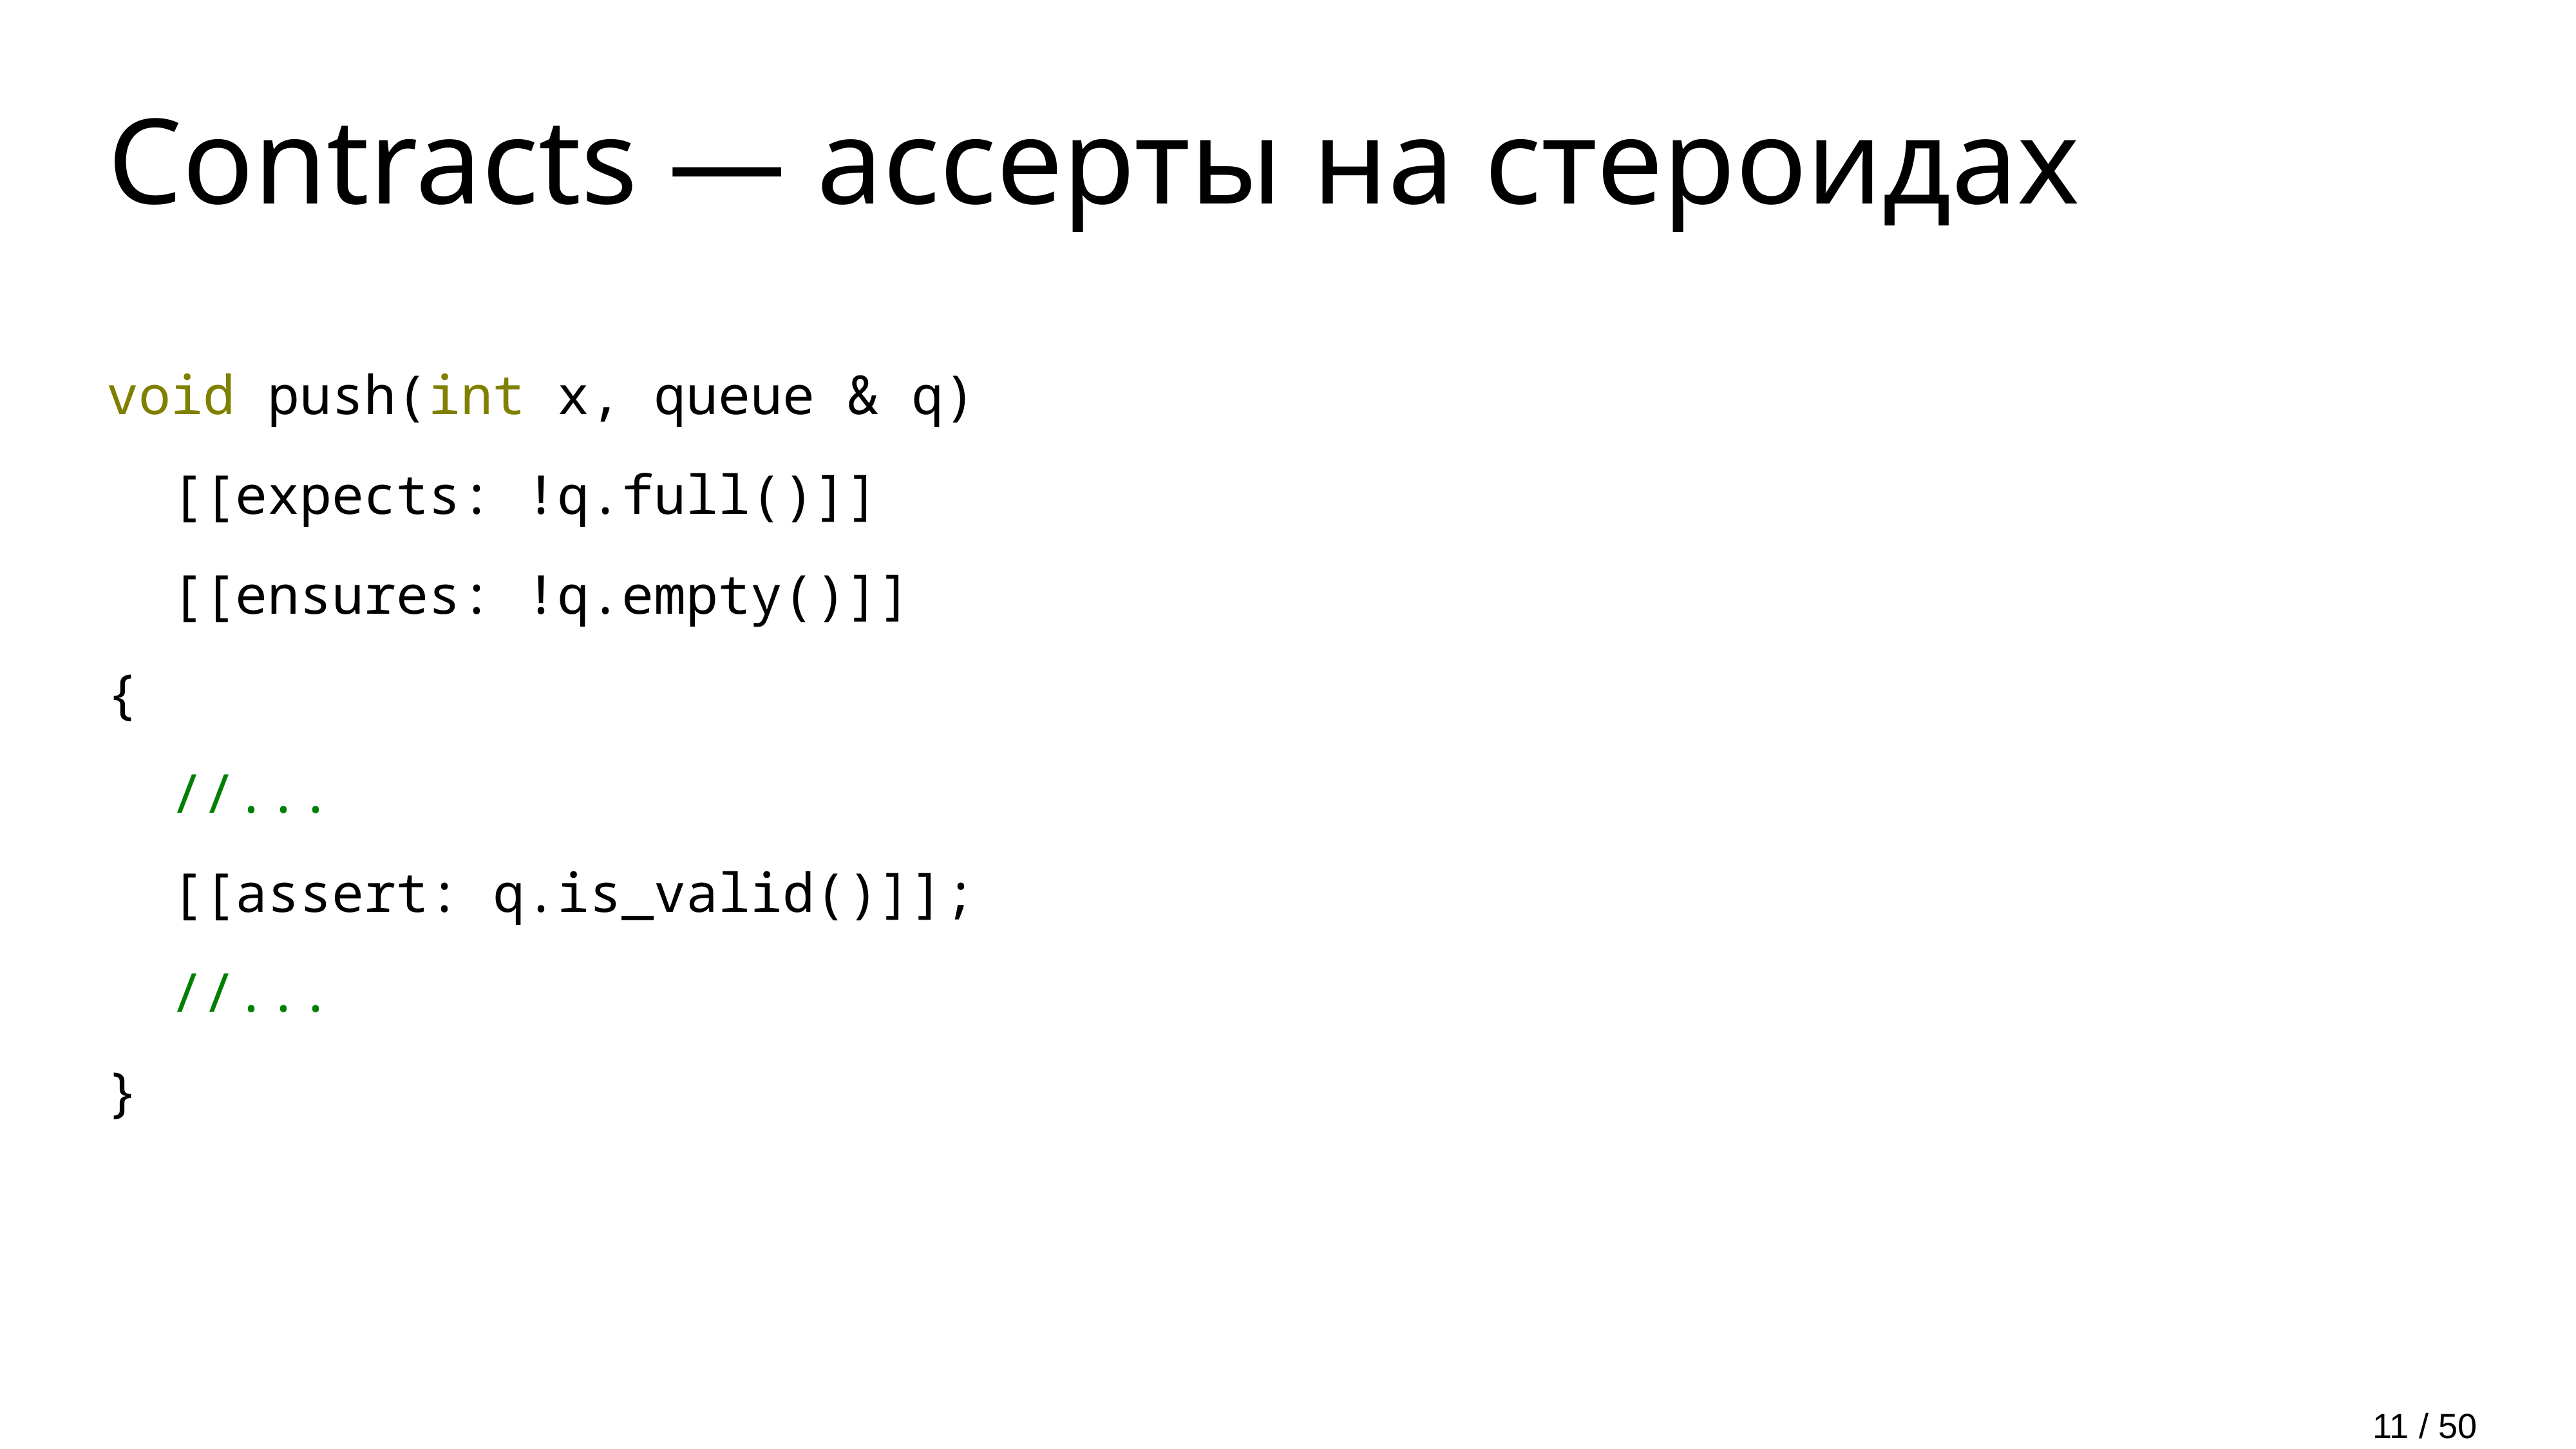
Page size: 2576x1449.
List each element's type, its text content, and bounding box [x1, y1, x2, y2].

text_box <number> / 50 [2363, 1402, 2576, 1449]
title Contracts — ассерты на стероидах [108, 80, 2468, 242]
list void push(int x, queue & q) [[expects: !q.full()]] [[ensures: !q.empty()]] { //... [[assert: q.is_valid()]]; //... } [0, 295, 2576, 1449]
